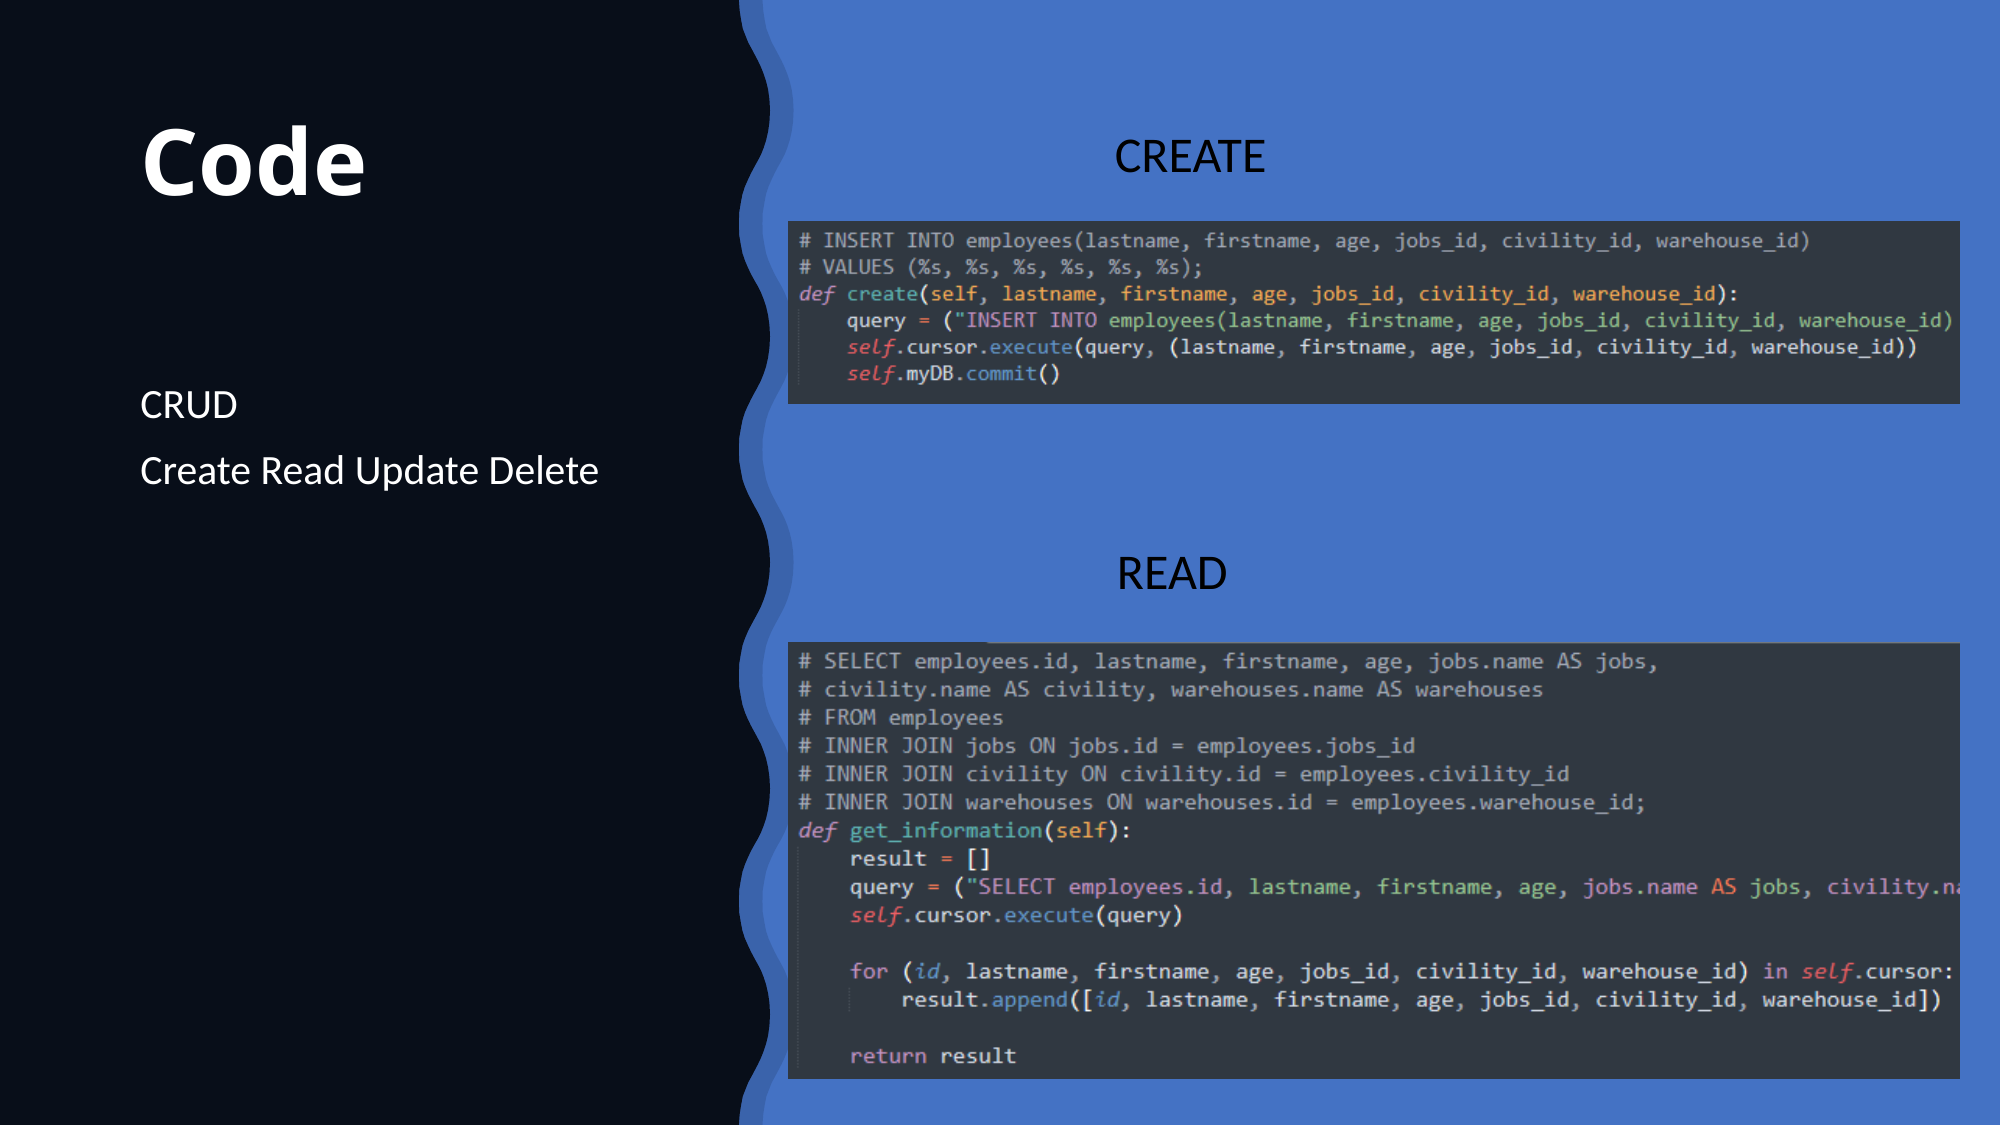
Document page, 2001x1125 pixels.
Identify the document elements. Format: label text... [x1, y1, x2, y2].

text_box [0, 0, 2000, 1125]
picture [788, 642, 1960, 1079]
text_box READ [1101, 531, 1552, 608]
picture [788, 221, 1960, 404]
text_box CREATE [1099, 114, 1550, 191]
title Code [125, 108, 681, 354]
list CRUD Create Read Update Delete [125, 375, 681, 1006]
